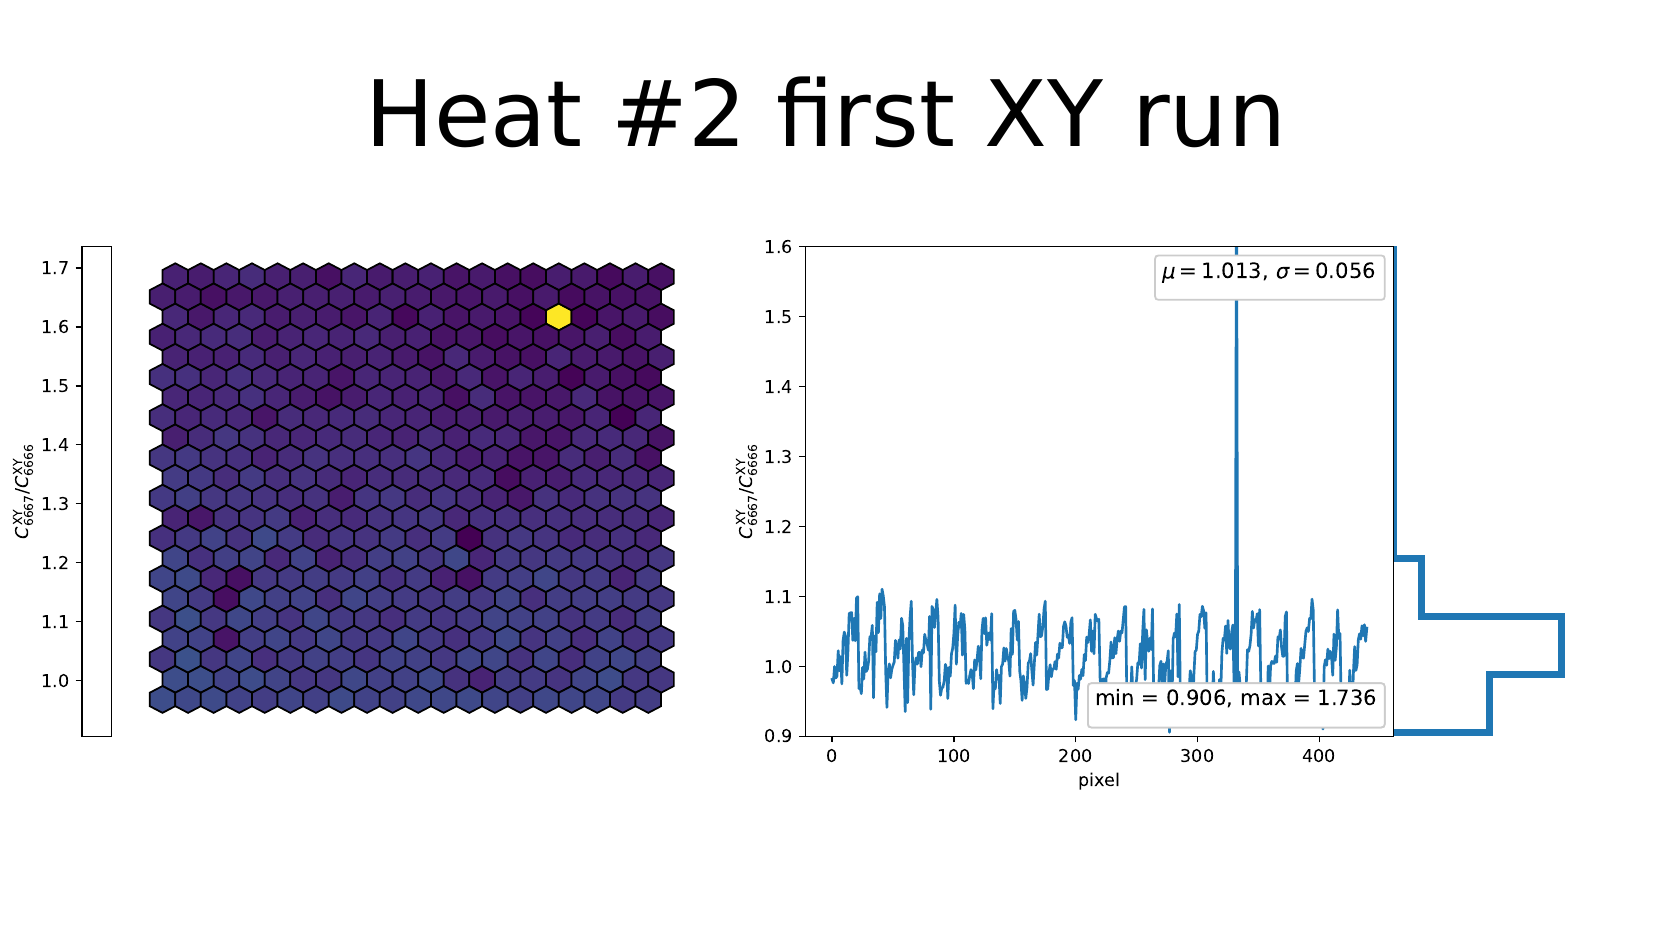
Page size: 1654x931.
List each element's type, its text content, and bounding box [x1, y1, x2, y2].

picture [0, 170, 1653, 807]
title Heat #2 first XY run [82, 37, 1571, 170]
